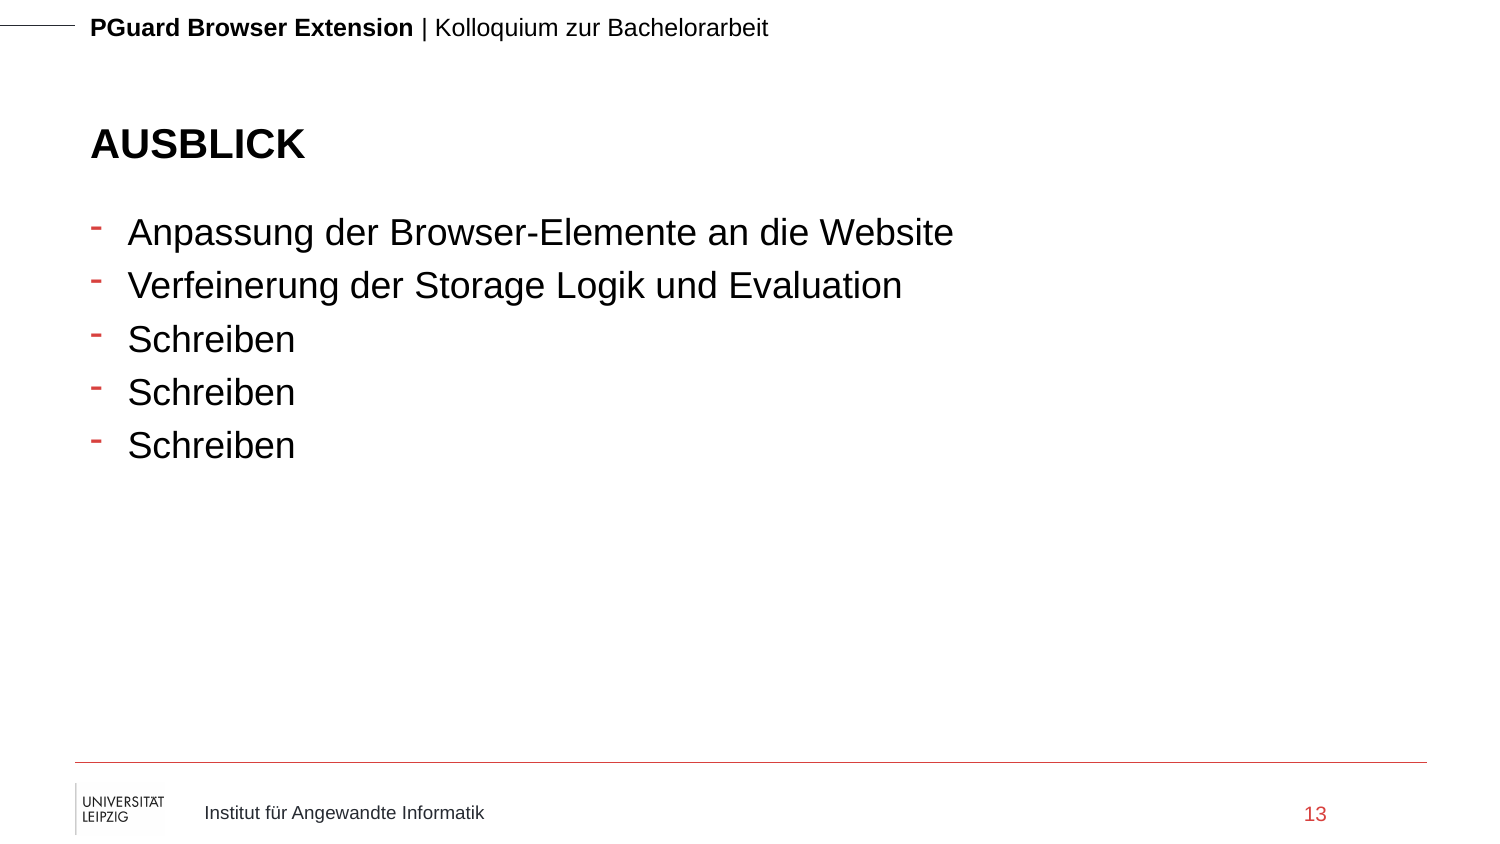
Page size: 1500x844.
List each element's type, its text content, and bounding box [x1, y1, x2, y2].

text_box [1303, 800, 1426, 834]
title Ausblick [75, 50, 1426, 175]
list Anpassung der Browser-Elemente an die Website Verfeinerung der Storage Logik und Evaluation Schreiben Schreiben Schreiben [75, 200, 1426, 756]
